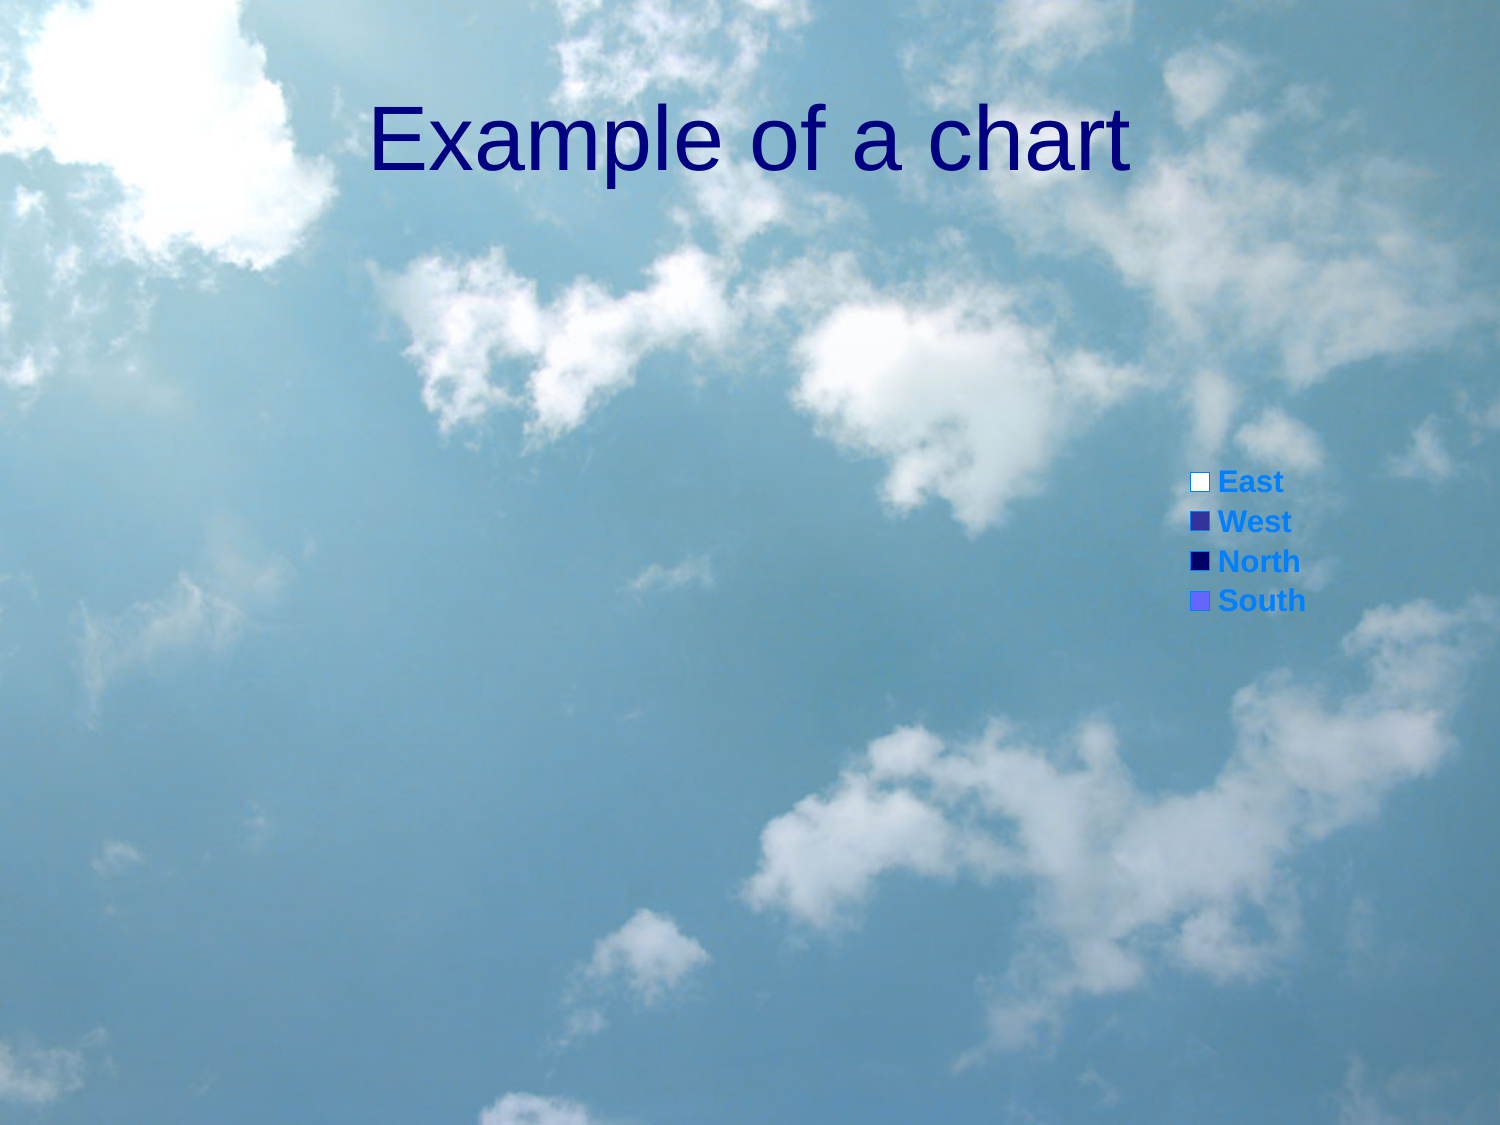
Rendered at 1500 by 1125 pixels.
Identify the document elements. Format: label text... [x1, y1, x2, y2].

chart [332, 232, 1328, 850]
title Example of a chart [75, 45, 1426, 233]
picture [0, 0, 1500, 1125]
